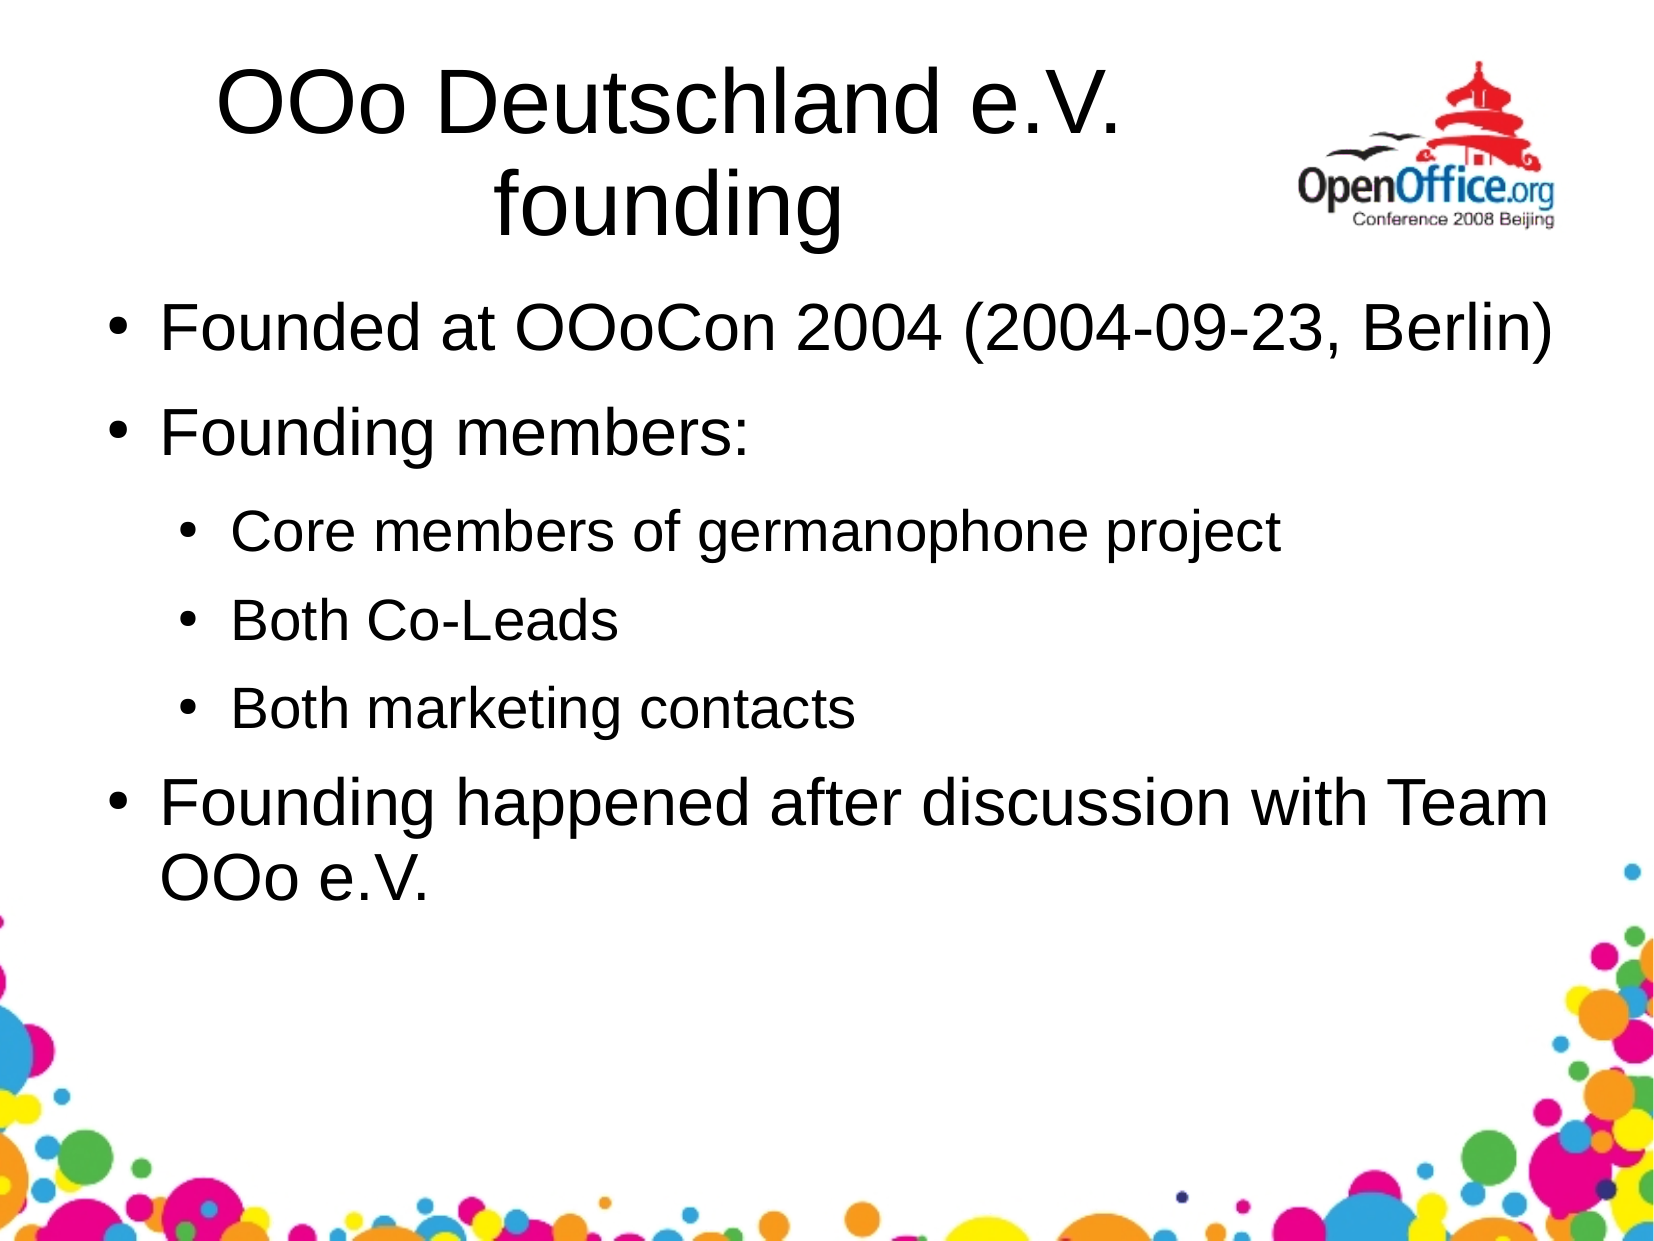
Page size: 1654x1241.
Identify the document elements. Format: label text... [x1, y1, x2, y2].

list Founded at OOoCon 2004 (2004-09-23, Berlin) Founding members: Core members of germanophone project Both Co-Leads Both marketing contacts Founding happened after discussion with Team OOo e.V. [88, 290, 1577, 1094]
title OOo Deutschland e.V. founding [82, 50, 1258, 256]
picture [0, 810, 1654, 1241]
picture [1285, 51, 1569, 250]
